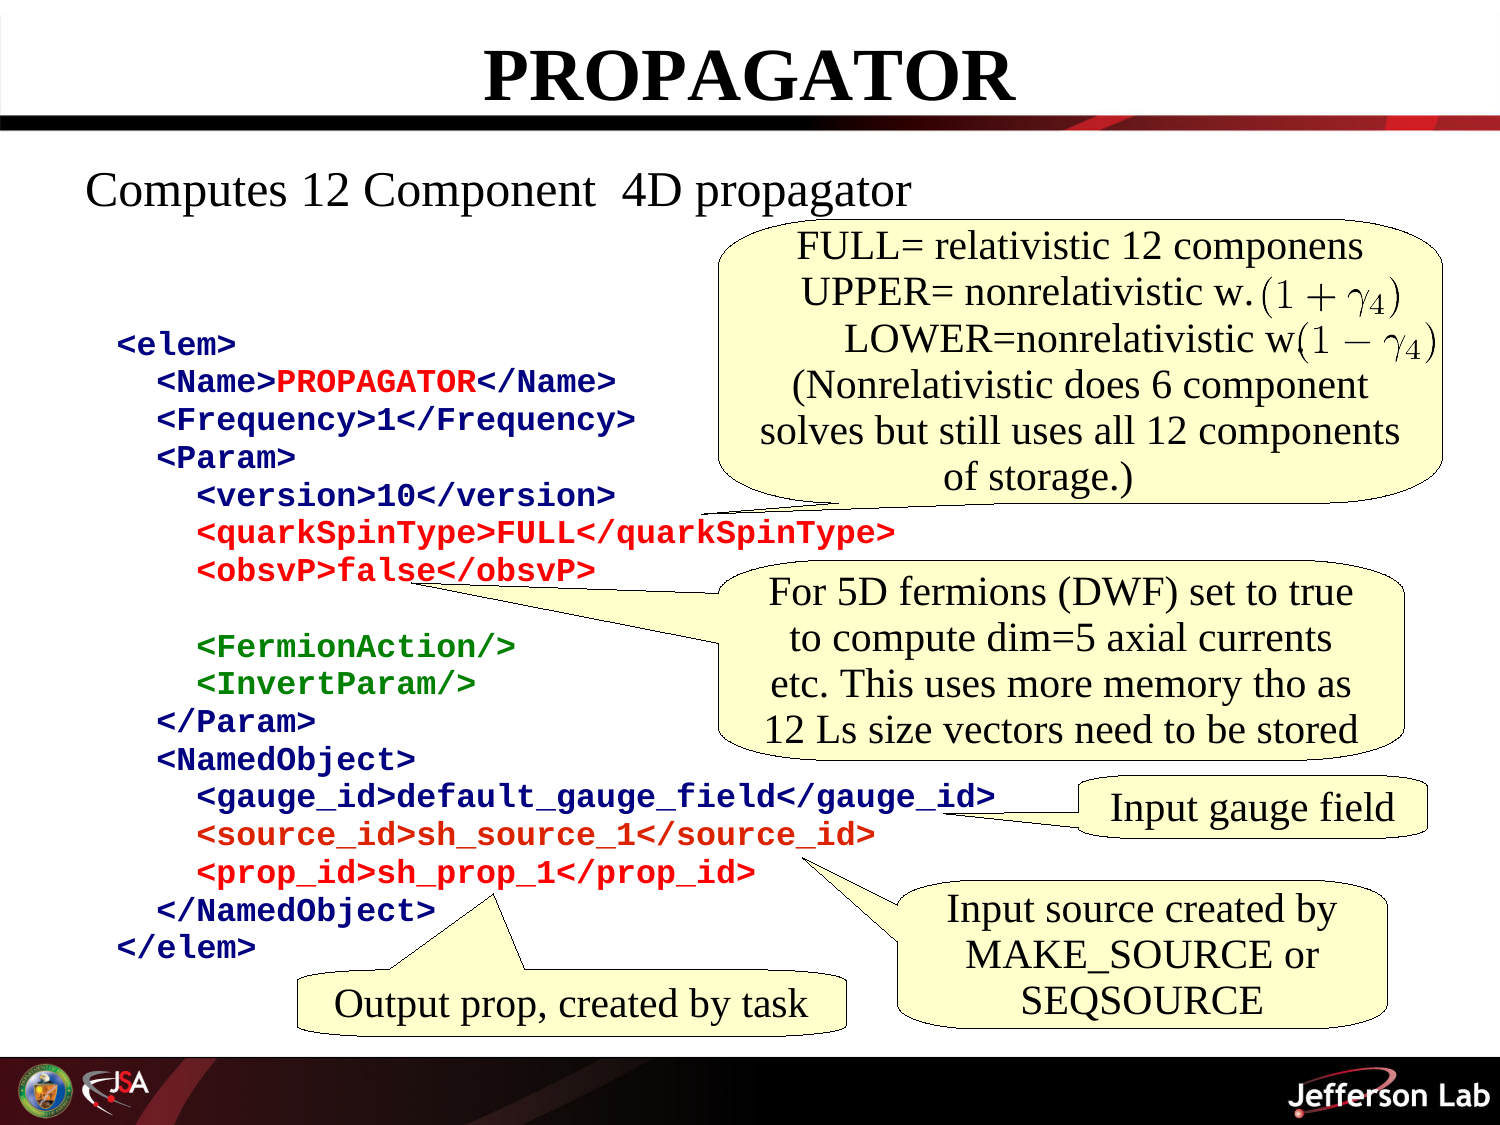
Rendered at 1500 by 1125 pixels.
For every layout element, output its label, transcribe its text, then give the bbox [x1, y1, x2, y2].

text_box Input gauge field [943, 775, 1428, 839]
text_box FULL= relativistic 12 componens UPPER= nonrelativistic w. LOWER=nonrelativistic w. (Nonrelativistic does 6 component solves but still uses all 12 components of storage.) [718, 219, 1443, 504]
text_box Output prop, created by task [297, 893, 847, 1037]
text_box For 5D fermions (DWF) set to true to compute dim=5 axial currents etc. This uses more memory tho as 12 Ls size vectors need to be stored [411, 560, 1405, 761]
text_box Input source created by MAKE_SOURCE or SEQSOURCE [802, 857, 1388, 1029]
picture [0, 0, 1500, 1125]
title PROPAGATOR [112, 7, 1388, 143]
text_box <elem> <Name>PROPAGATOR</Name> <Frequency>1</Frequency> <Param> <version>10</version> <quarkSpinType>FULL</quarkSpinType> <obsvP>false</obsvP> <FermionAction/> <InvertParam/> </Param> <NamedObject> <gauge_id>default_gauge_field</gauge_id> <source_id>sh_source_1</source_id> <prop_id>sh_prop_1</prop_id> </NamedObject> </elem> [21, 320, 1065, 977]
text_box Computes 12 Component 4D propagator [70, 154, 1327, 225]
